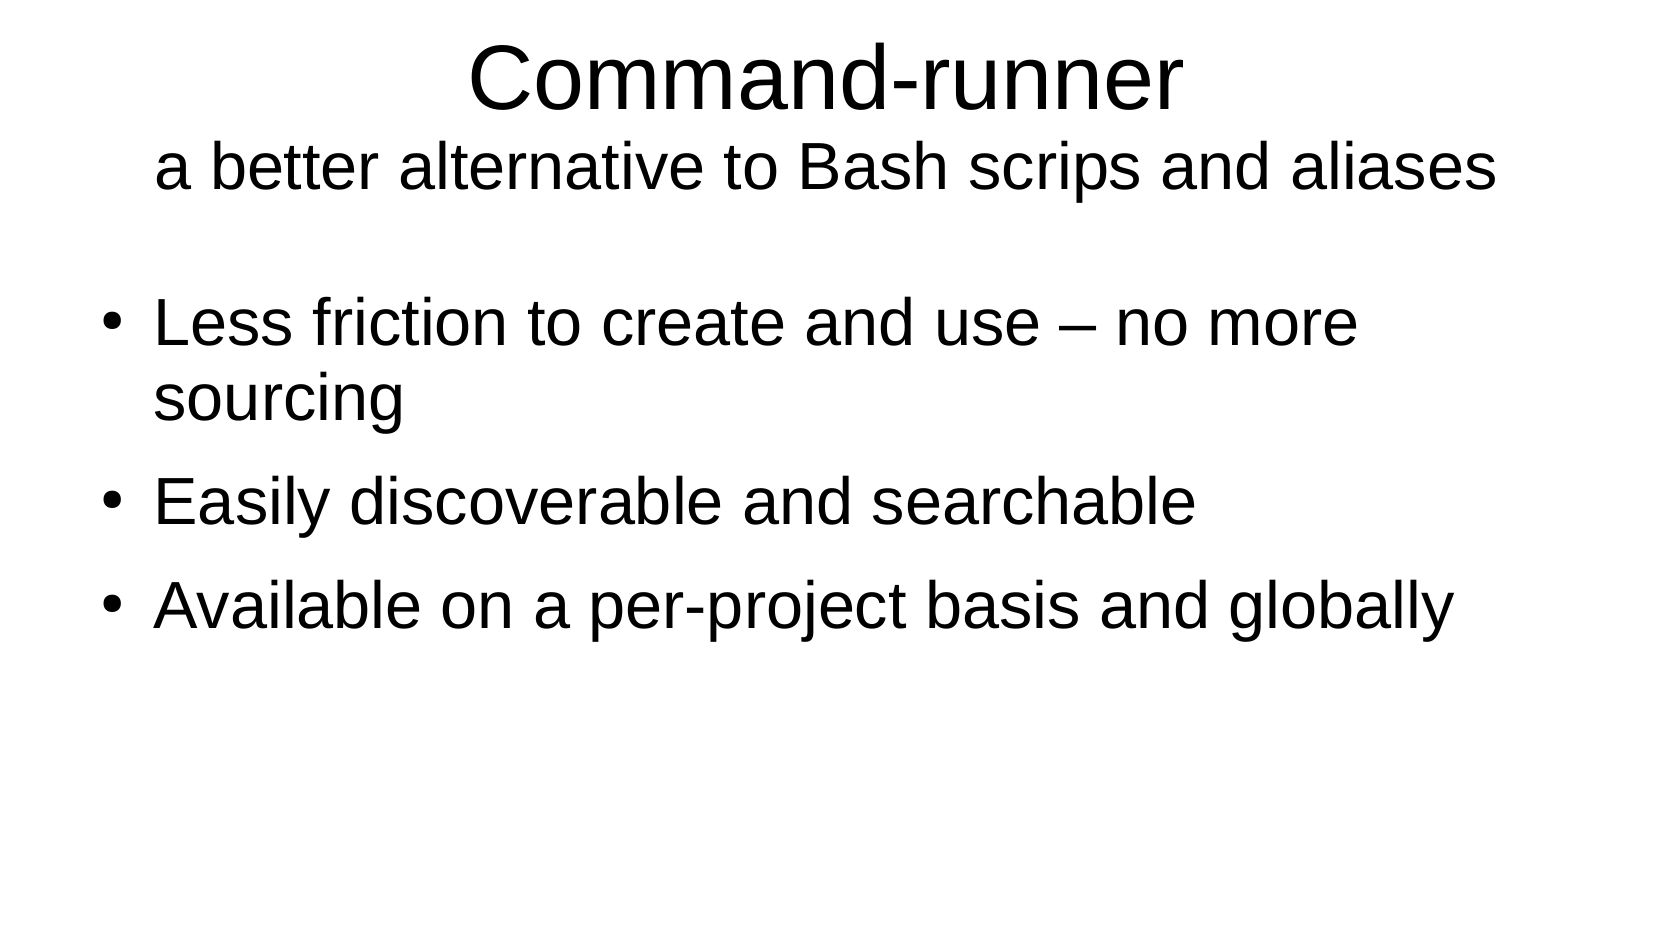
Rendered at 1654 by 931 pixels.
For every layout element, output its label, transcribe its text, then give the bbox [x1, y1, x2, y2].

list Less friction to create and use – no more sourcing Easily discoverable and searchable Available on a per-project basis and globally [82, 285, 1571, 758]
title Command-runner a better alternative to Bash scrips and aliases [82, 26, 1571, 204]
